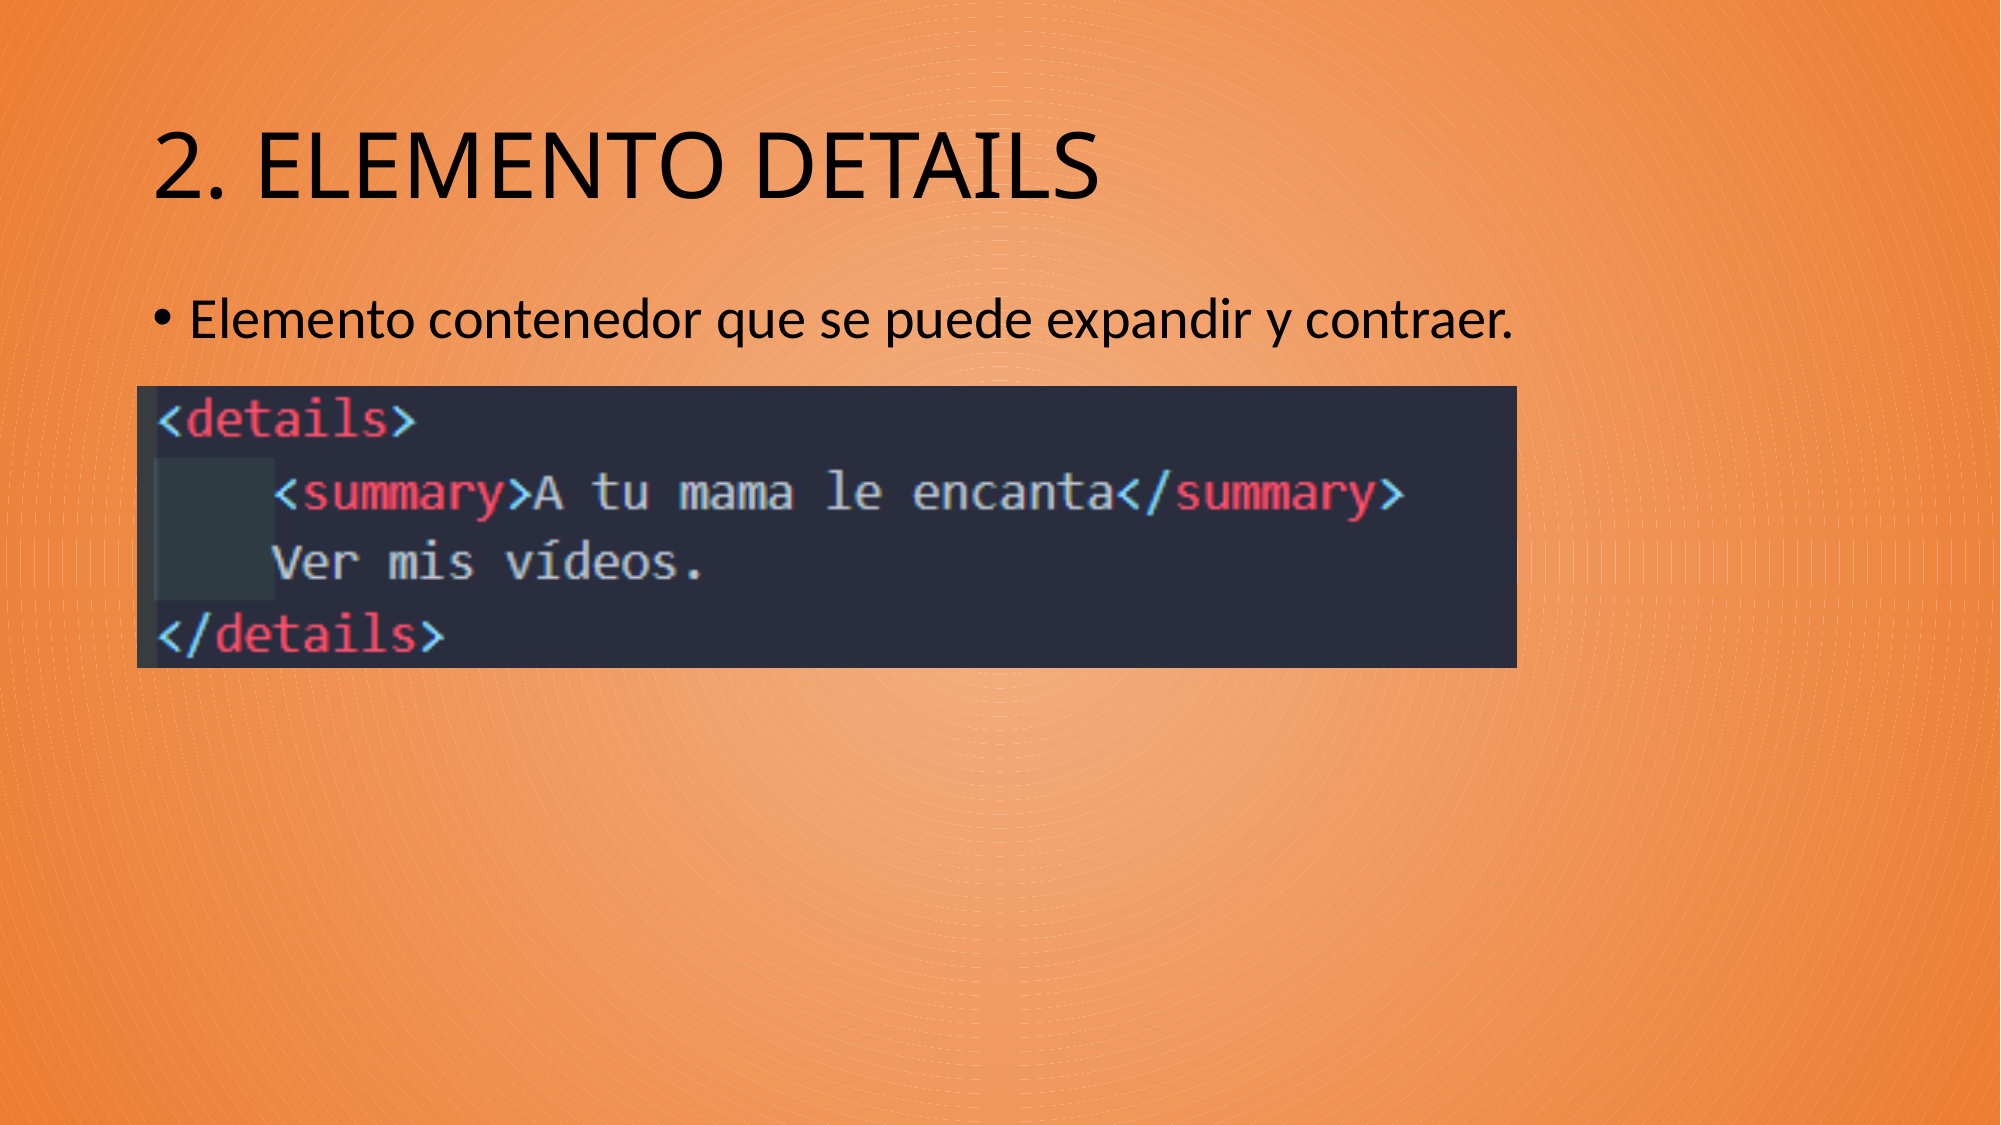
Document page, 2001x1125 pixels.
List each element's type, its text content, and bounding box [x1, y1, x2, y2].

title 2. ELEMENTO DETAILS [137, 59, 1863, 278]
list Elemento contenedor que se puede expandir y contraer. [137, 280, 1863, 995]
picture [137, 387, 1517, 668]
